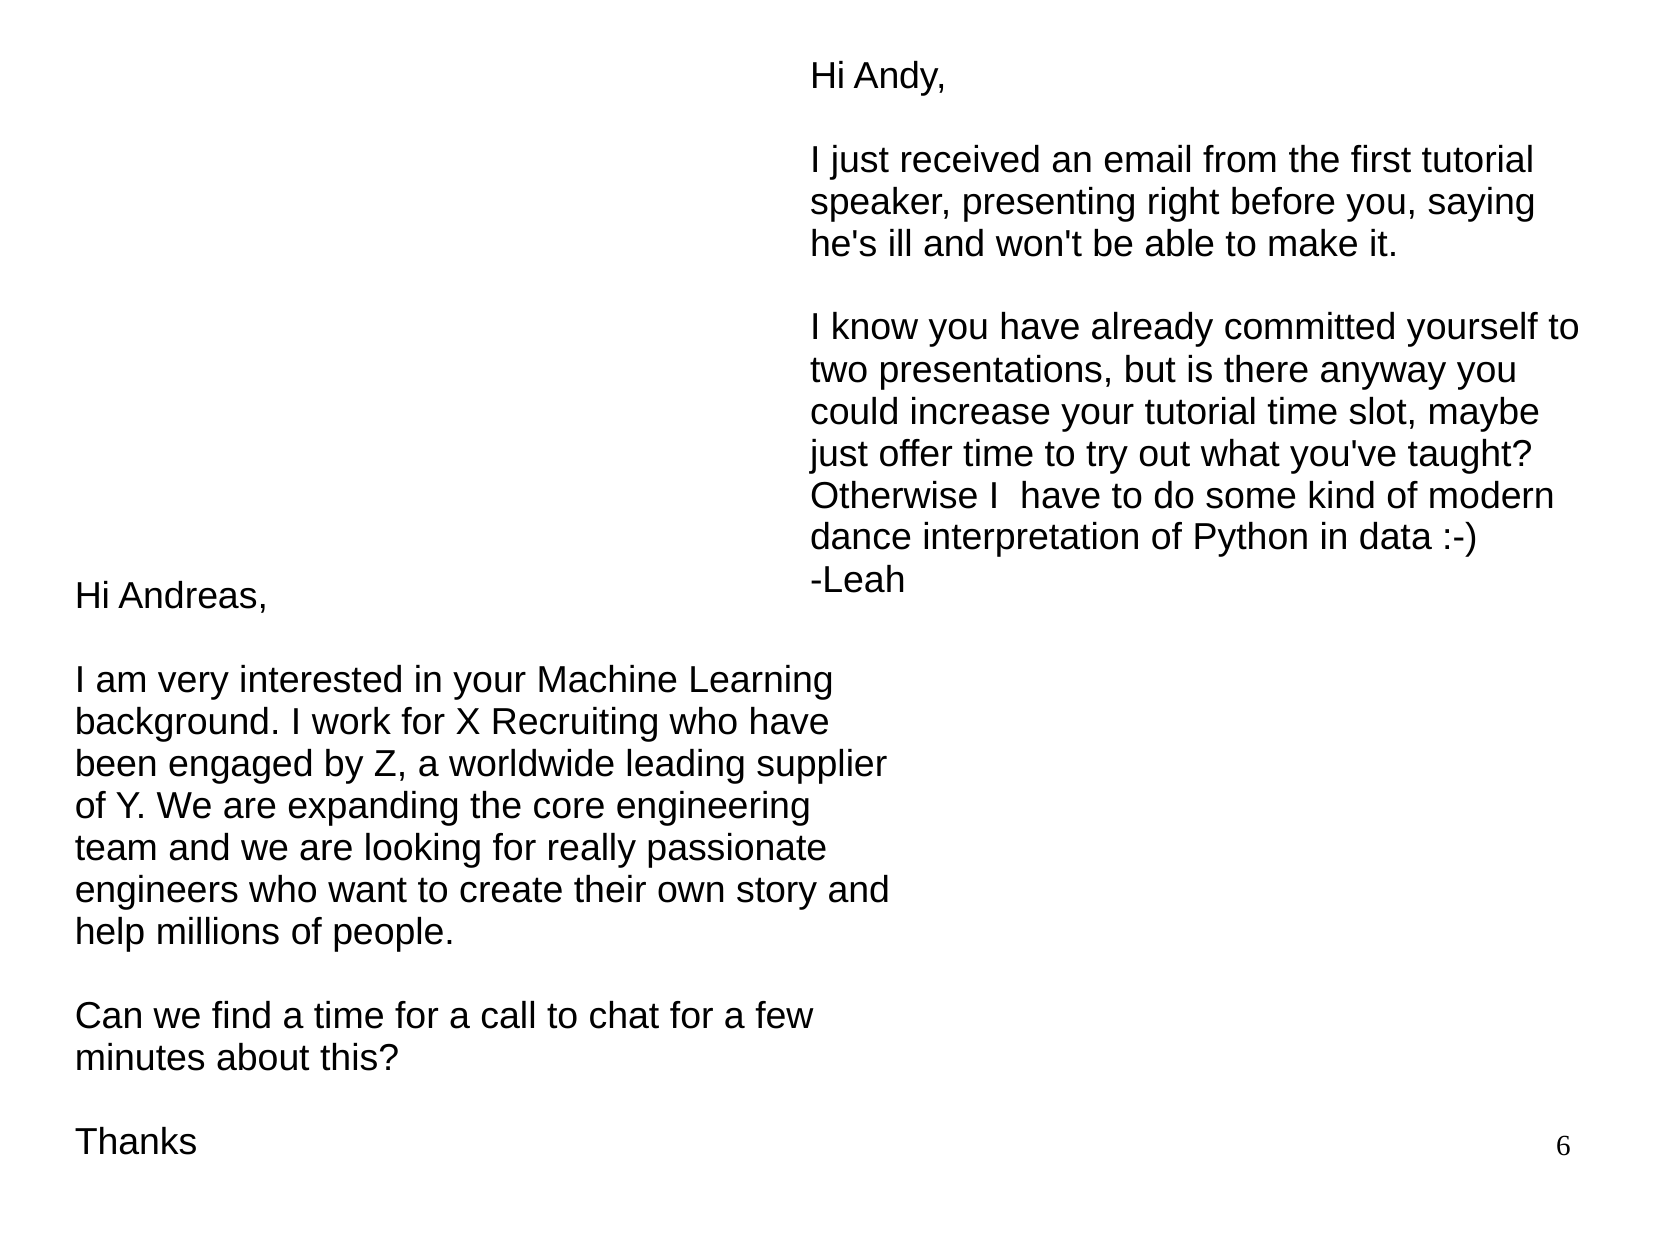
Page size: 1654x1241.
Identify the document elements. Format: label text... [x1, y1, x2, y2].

text_box Hi Andreas, I am very interested in your Machine Learning background. I work for X Recruiting who have been engaged by Z, a worldwide leading supplier of Y. We are expanding the core engineering team and we are looking for really passionate engineers who want to create their own story and help millions of people. Can we find a time for a call to chat for a few minutes about this? Thanks [60, 567, 916, 1171]
subtitle Hi Andy, I just received an email from the first tutorial speaker, presenting right before you, saying he's ill and won't be able to make it. I know you have already committed yourself to two presentations, but is there anyway you could increase your tutorial time slot, maybe just offer time to try out what you've taught? Otherwise I have to do some kind of modern dance interpretation of Python in data :-) -Leah [810, 54, 1606, 601]
